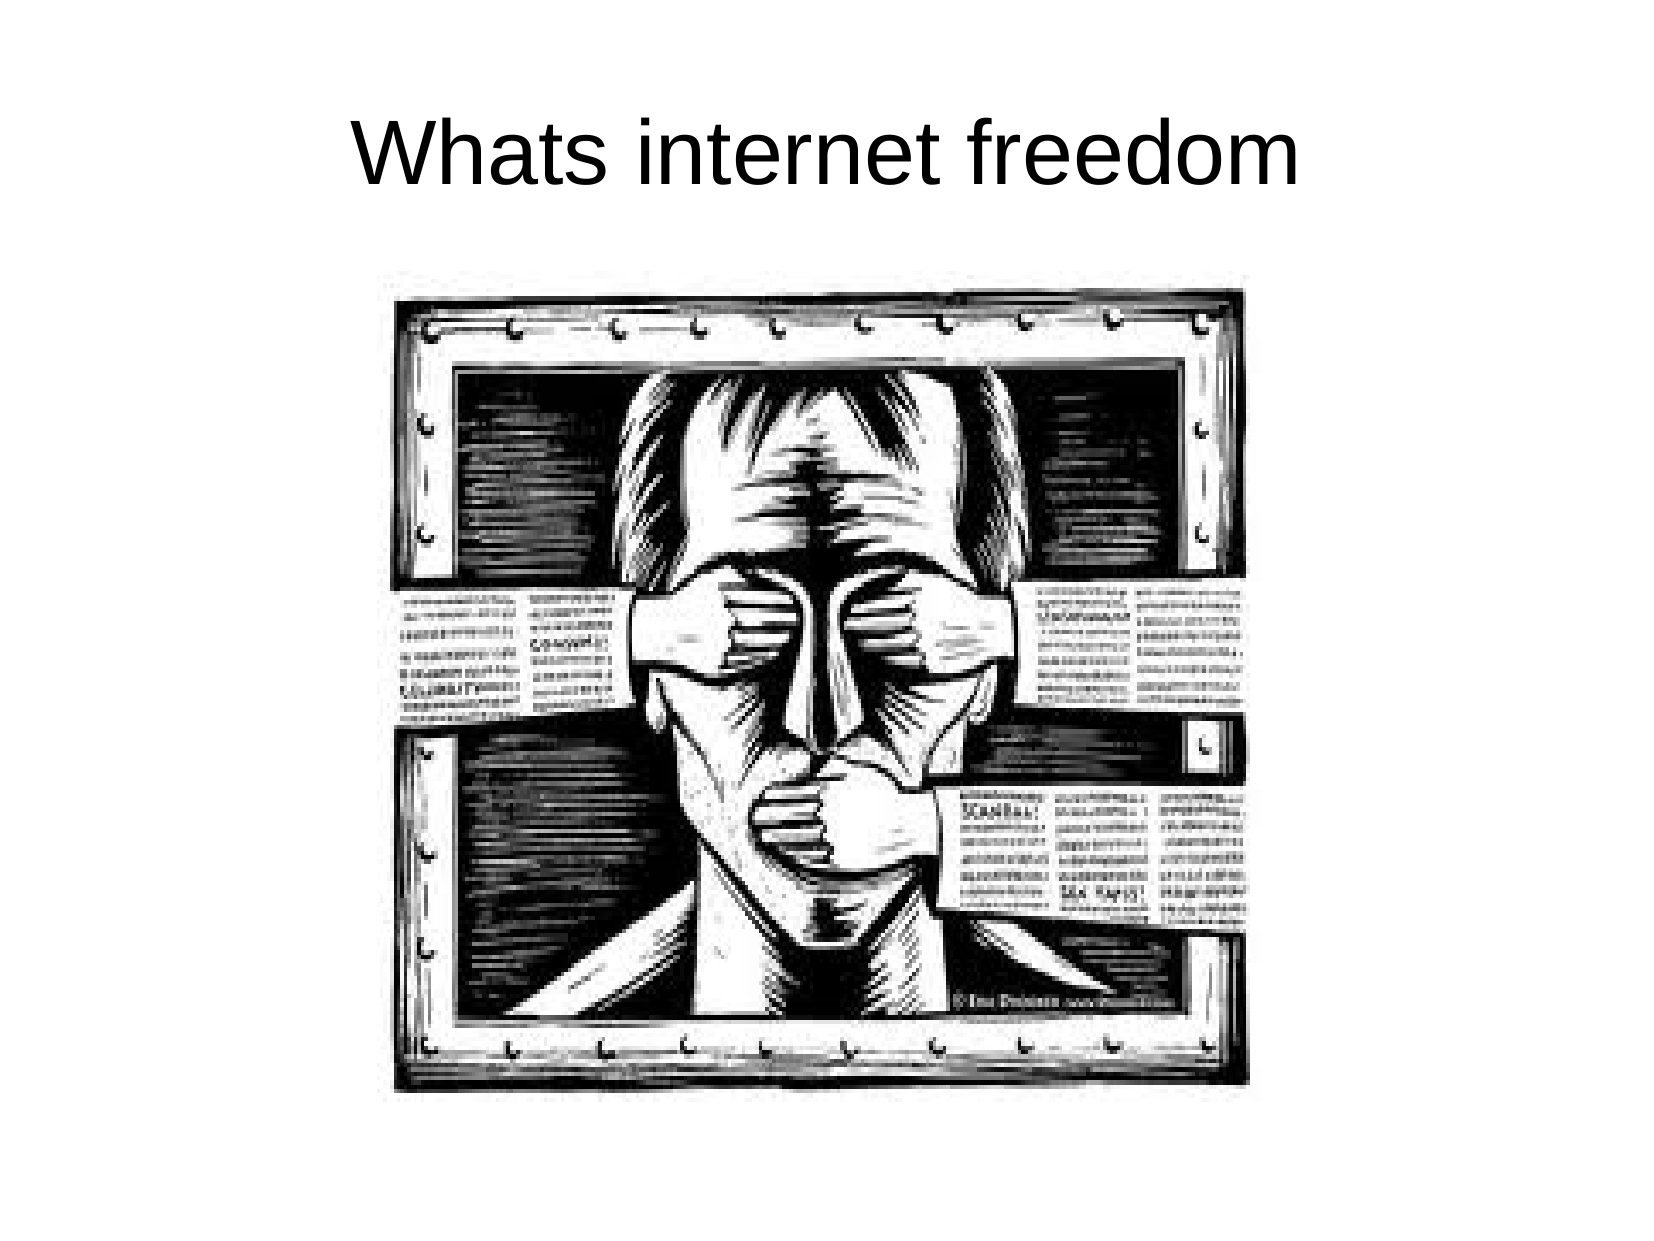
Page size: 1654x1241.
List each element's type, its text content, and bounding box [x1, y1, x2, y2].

title Whats internet freedom [82, 49, 1571, 257]
picture [377, 271, 1264, 1111]
